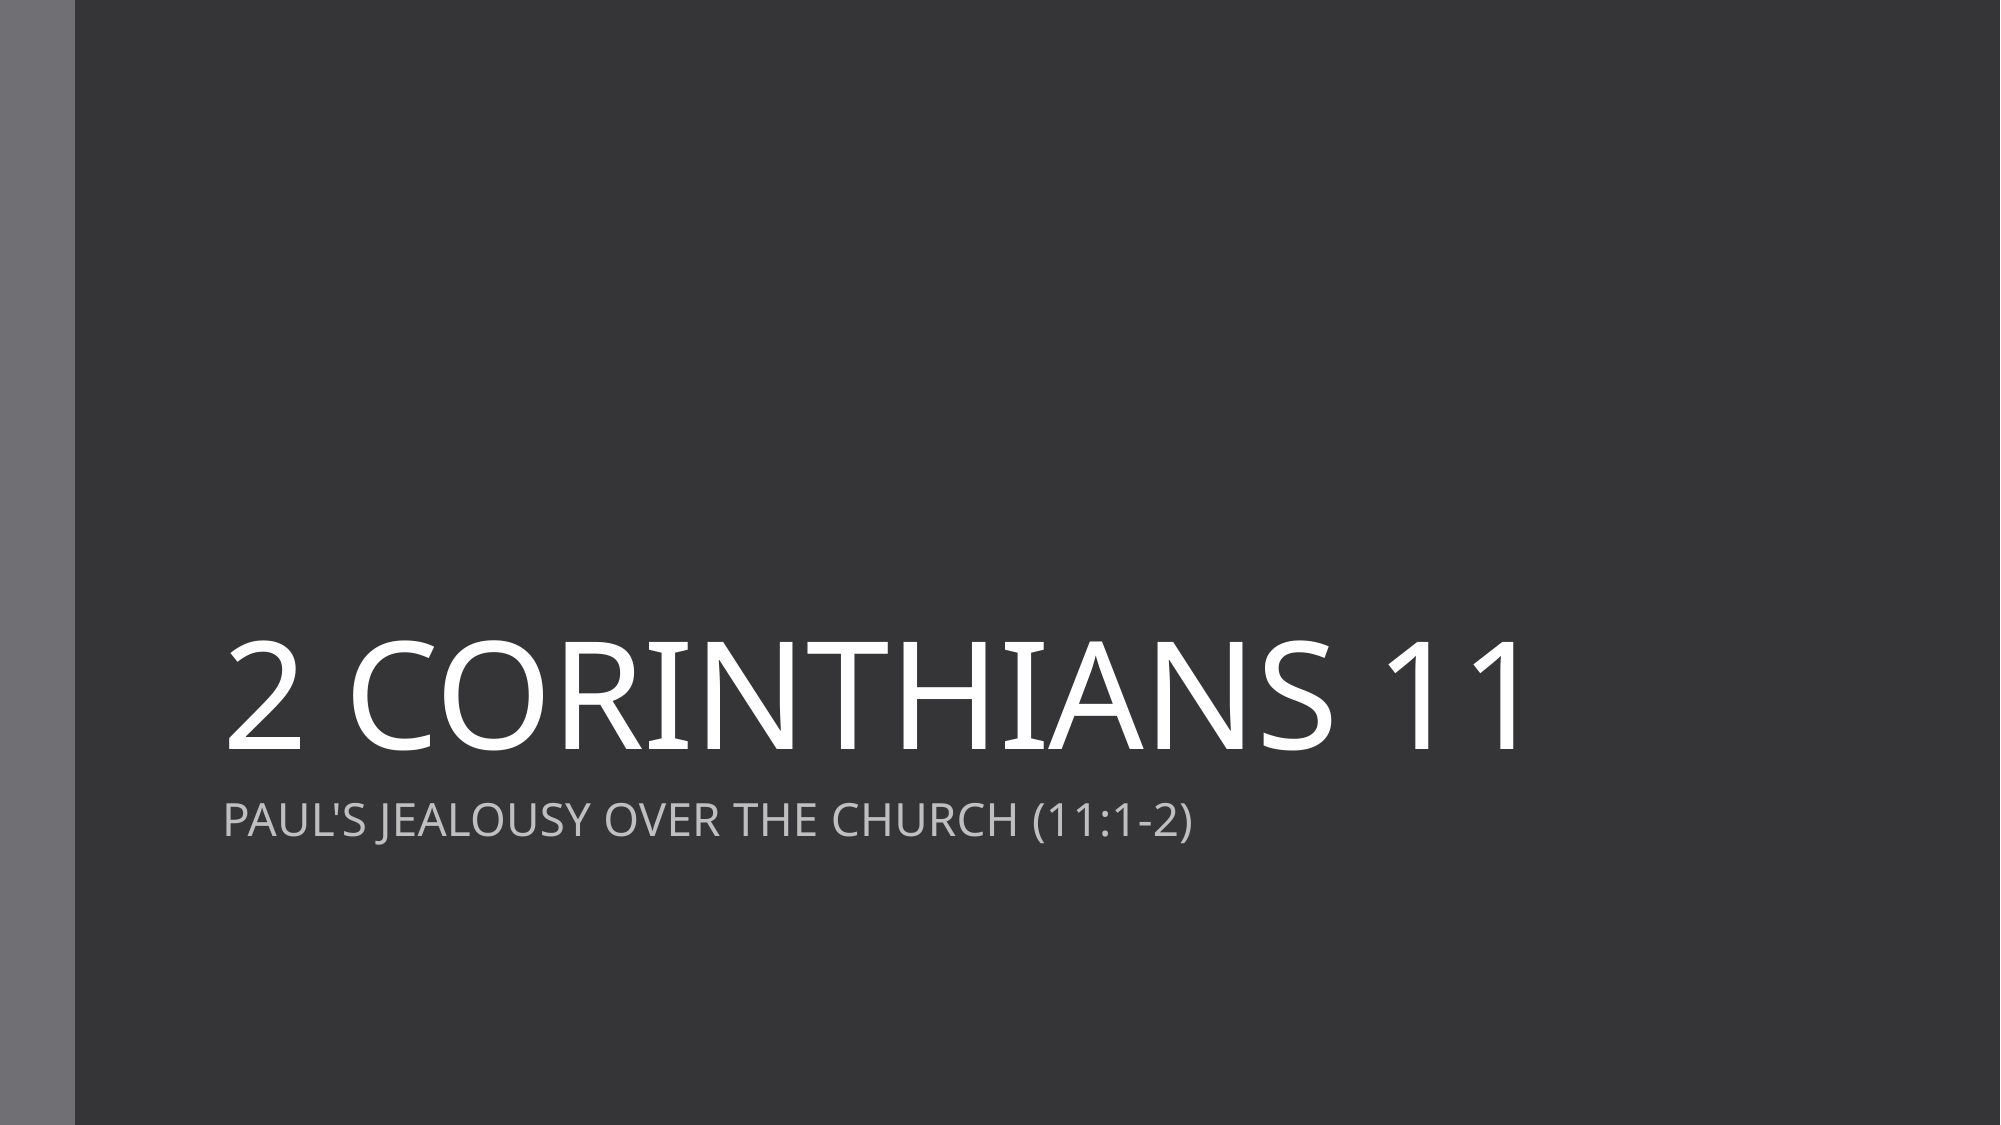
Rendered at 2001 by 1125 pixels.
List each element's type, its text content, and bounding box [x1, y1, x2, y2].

title 2 CORINTHIANS 11 [206, 124, 1752, 787]
subtitle PAUL'S JEALOUSY OVER THE CHURCH (11:1-2) [206, 787, 1752, 1066]
